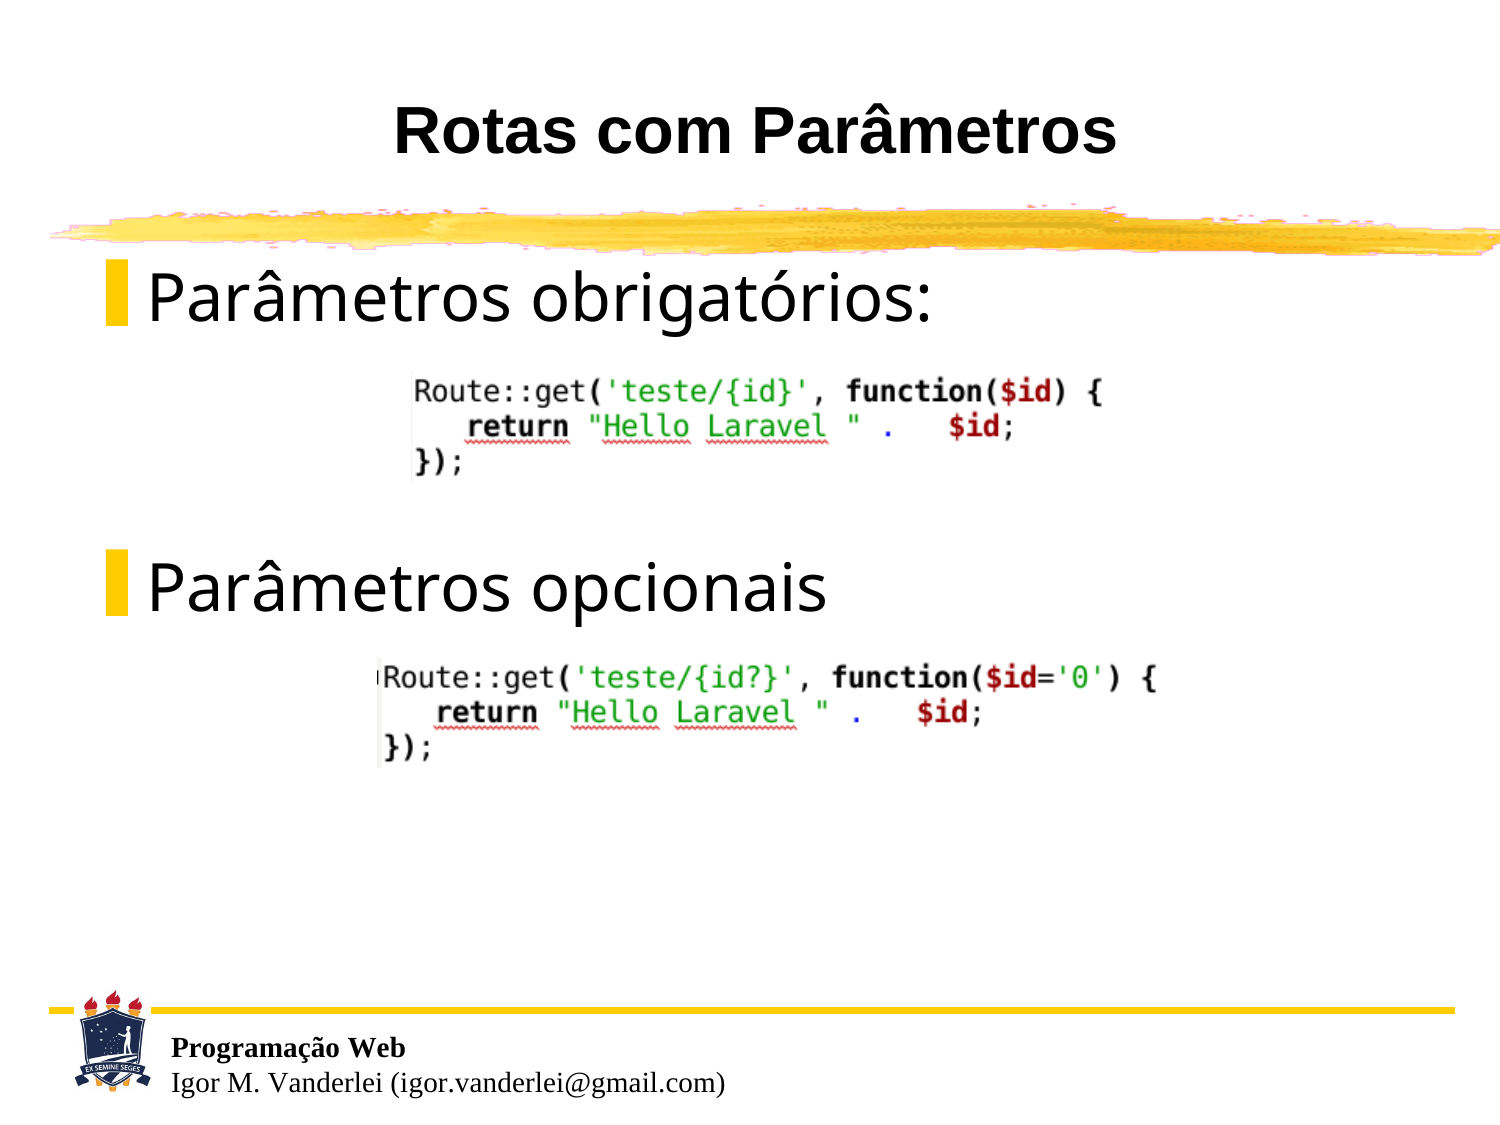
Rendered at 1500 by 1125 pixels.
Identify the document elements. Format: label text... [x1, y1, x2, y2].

title Rotas com Parâmetros [24, 54, 1488, 175]
picture [50, 198, 1500, 267]
picture [74, 989, 151, 1093]
list Parâmetros obrigatórios: Parâmetros opcionais [75, 246, 1417, 990]
